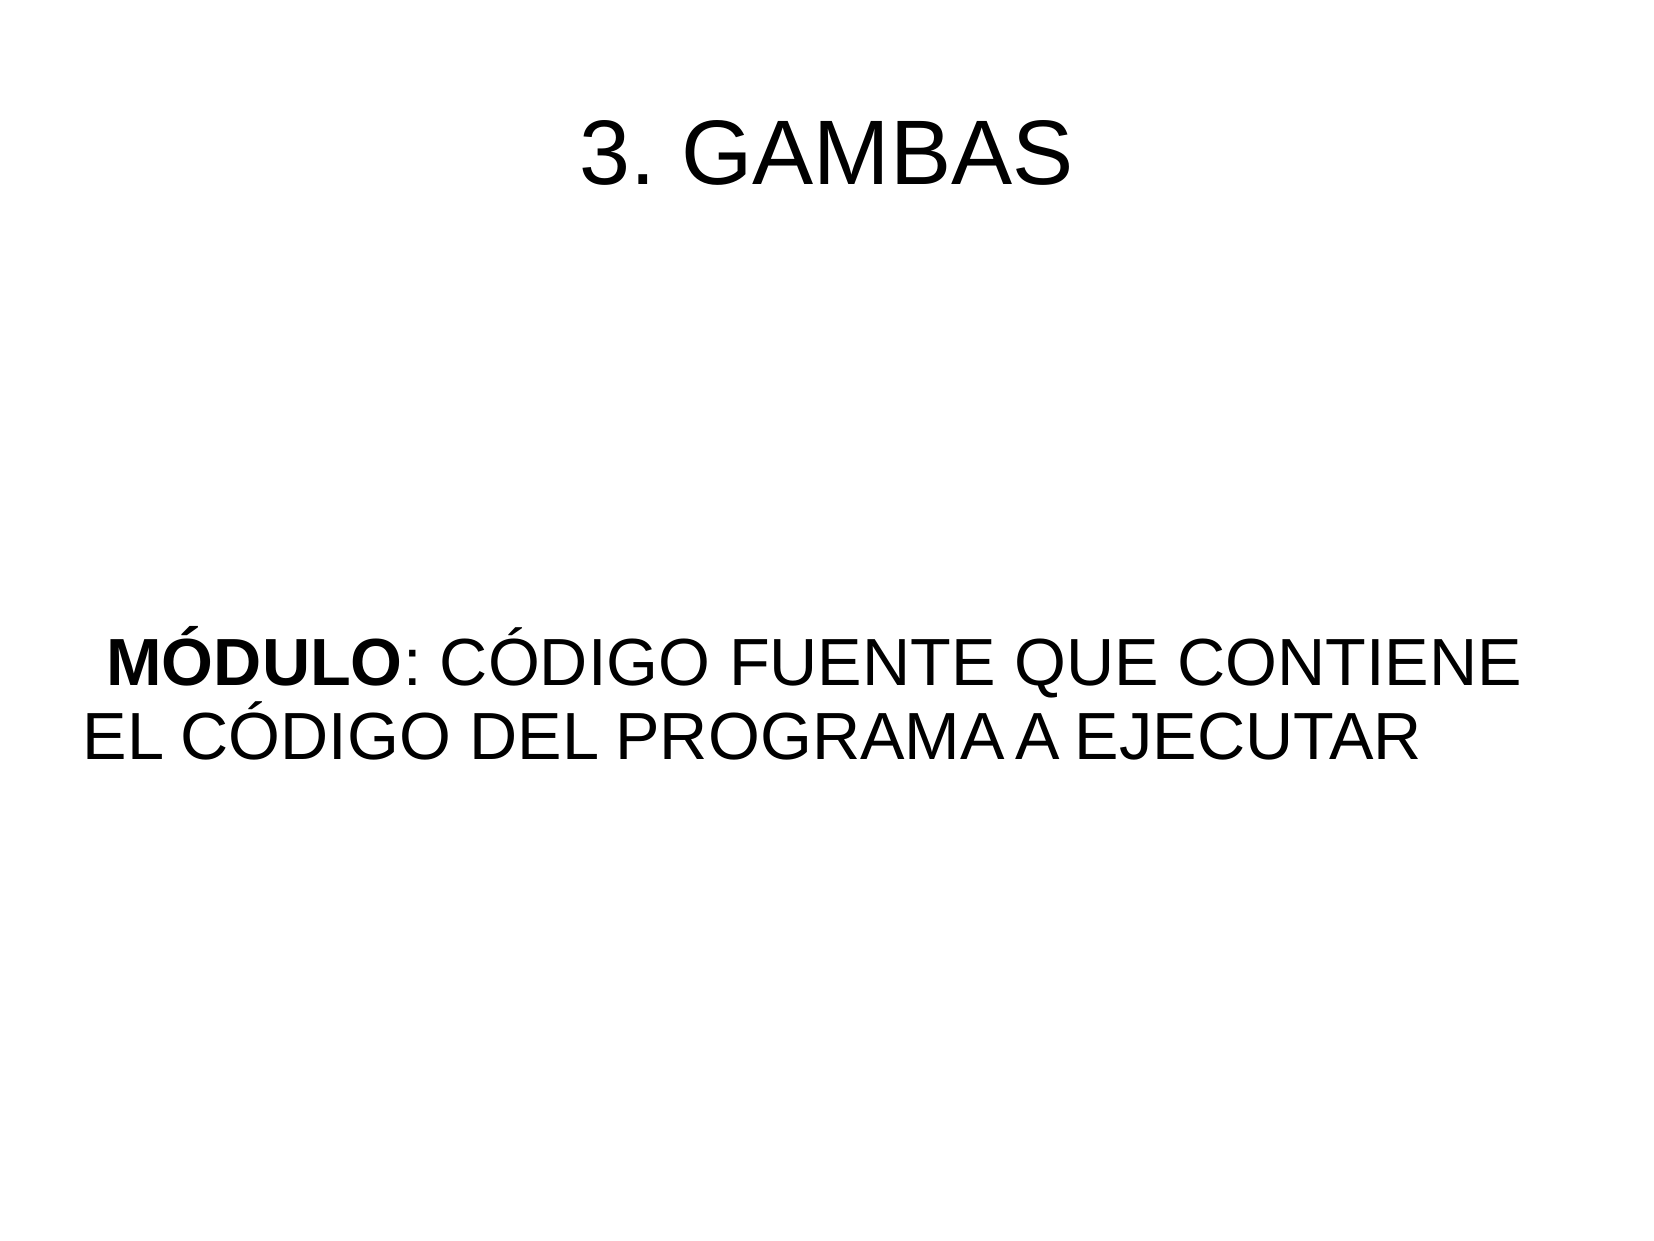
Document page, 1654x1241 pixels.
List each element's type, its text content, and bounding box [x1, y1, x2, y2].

subtitle MÓDULO: CÓDIGO FUENTE QUE CONTIENE EL CÓDIGO DEL PROGRAMA A EJECUTAR [82, 290, 1571, 1109]
title 3. GAMBAS [82, 49, 1571, 257]
